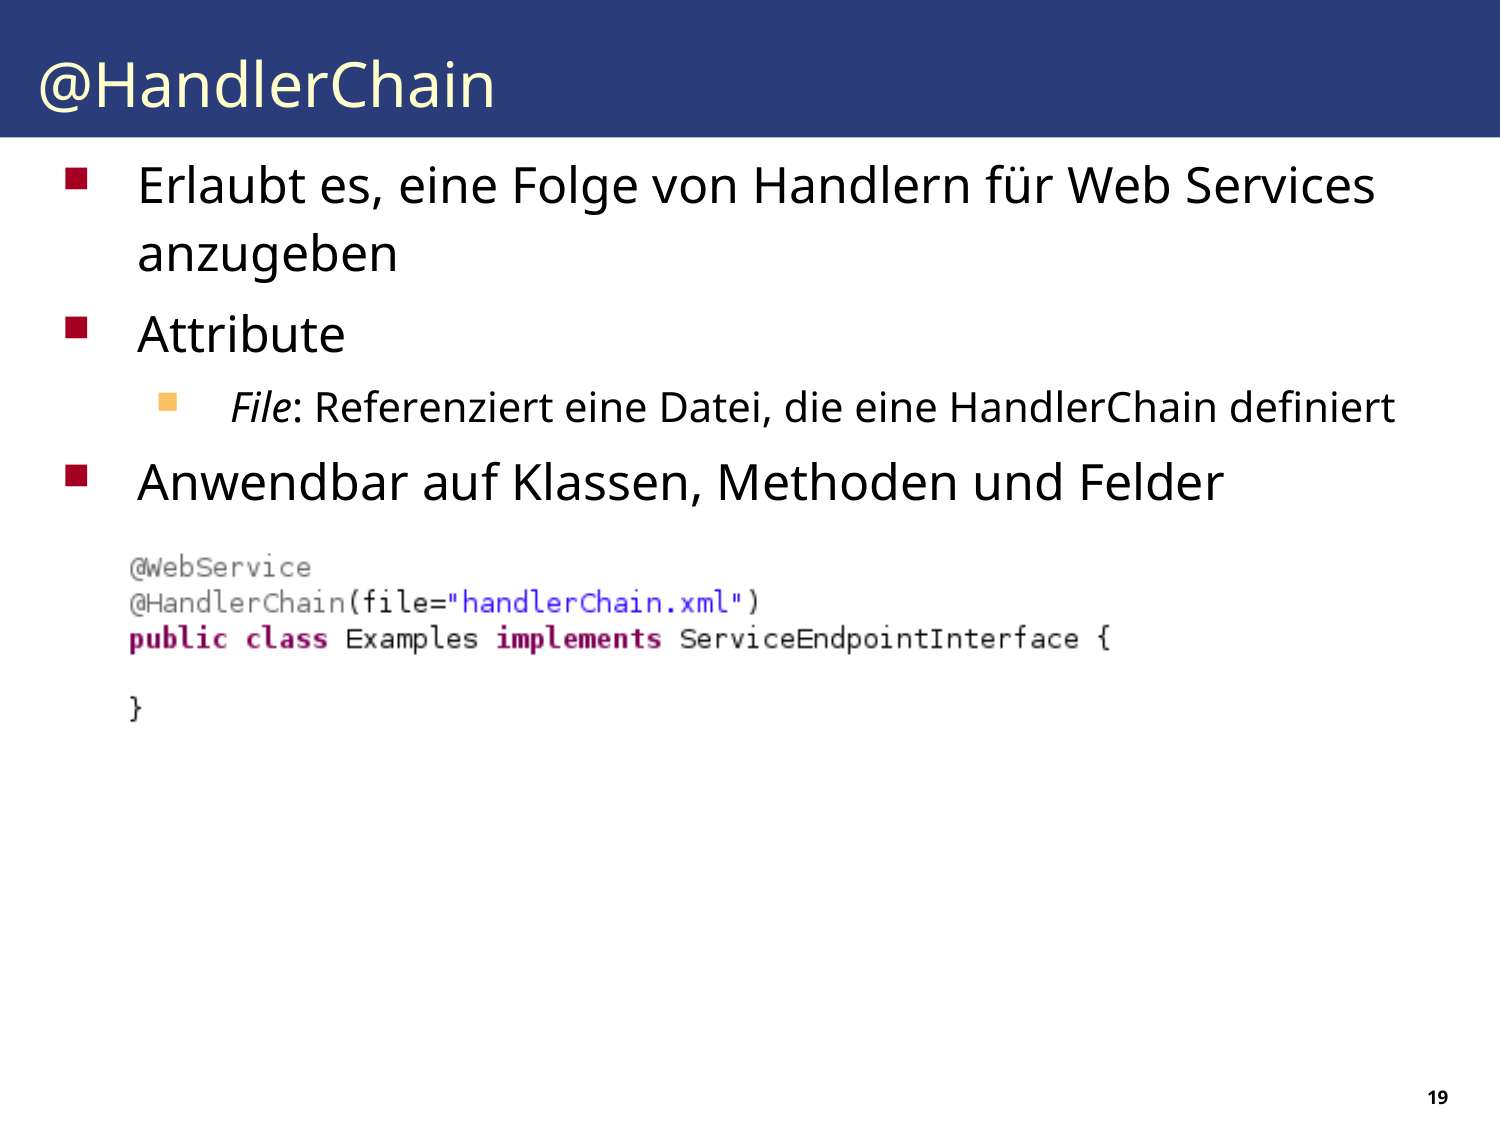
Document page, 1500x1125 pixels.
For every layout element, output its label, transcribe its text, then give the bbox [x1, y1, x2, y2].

picture [129, 552, 1122, 739]
list Erlaubt es, eine Folge von Handlern für Web Services anzugeben Attribute File: Referenziert eine Datei, die eine HandlerChain definiert Anwendbar auf Klassen, Methoden und Felder [62, 166, 1449, 1072]
text_box 19 [1412, 1077, 1500, 1117]
text_box @HandlerChain [37, 0, 1476, 166]
